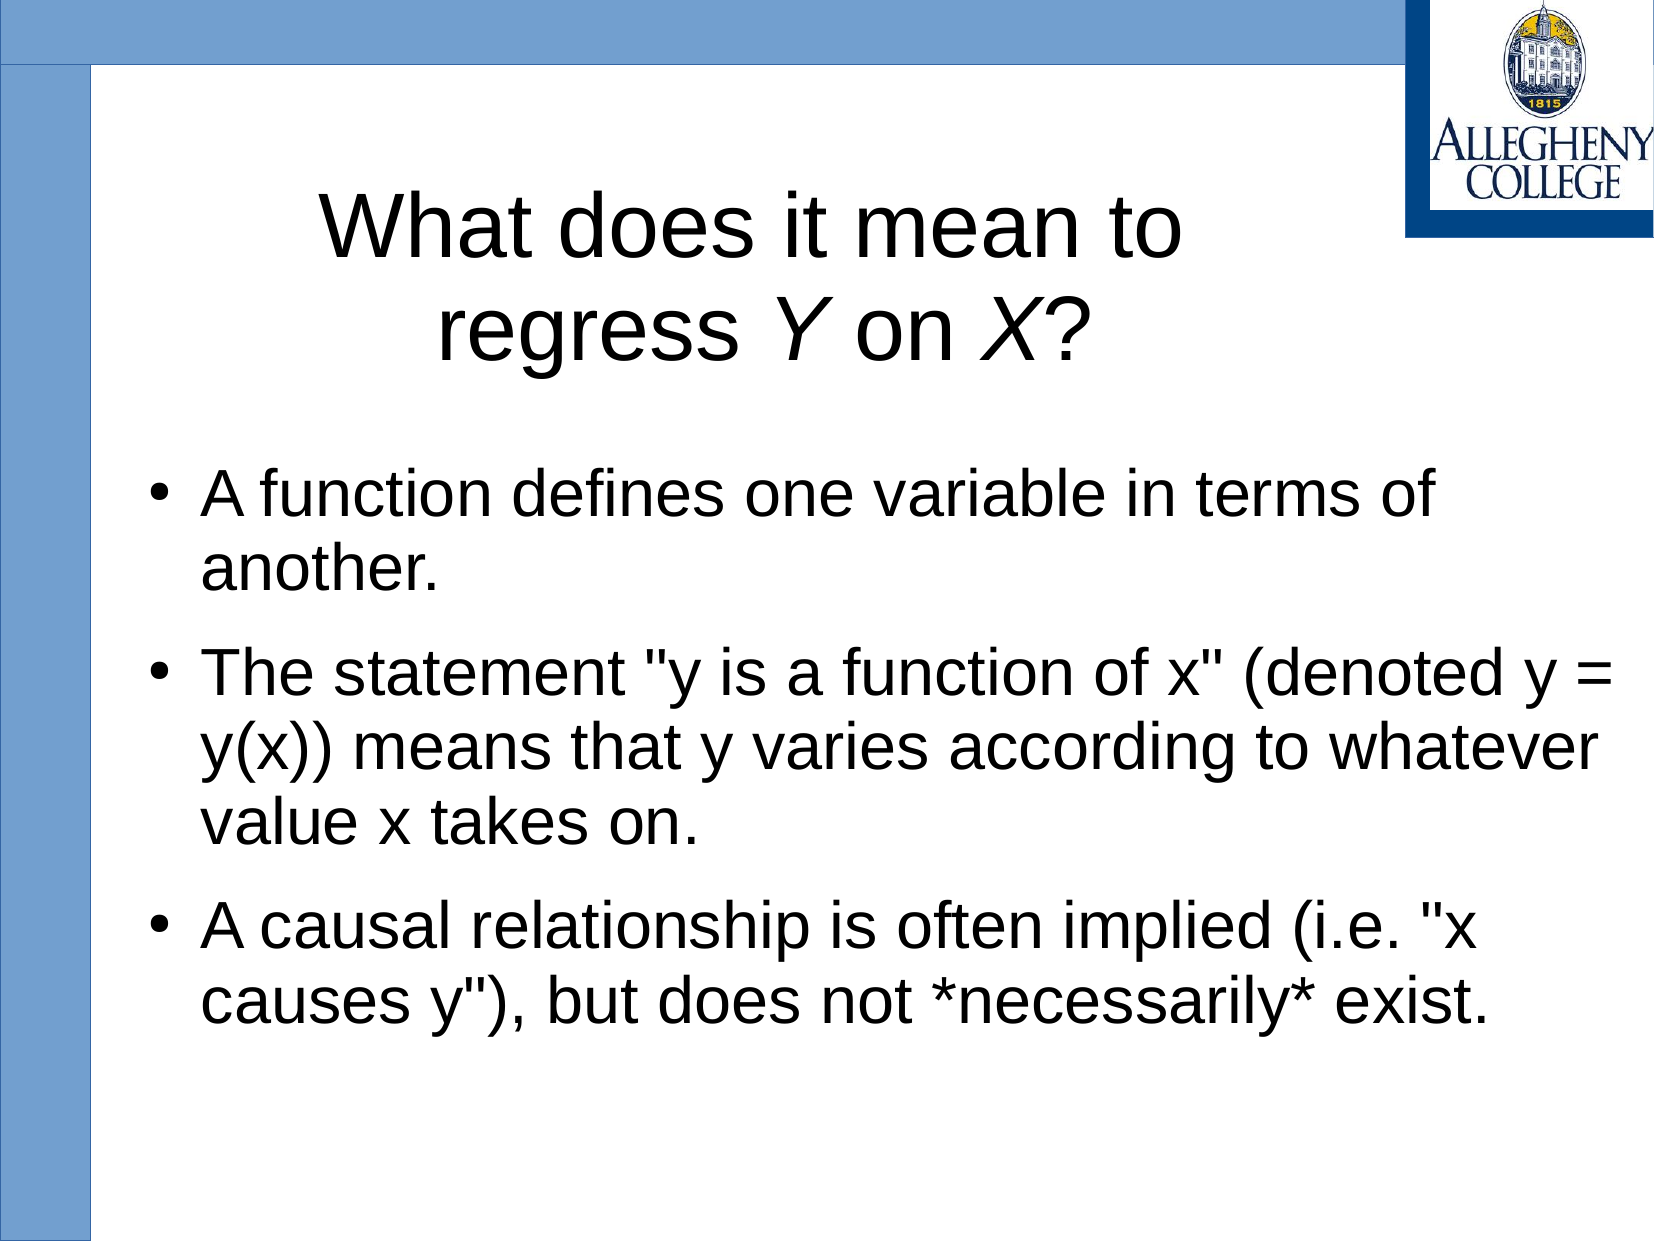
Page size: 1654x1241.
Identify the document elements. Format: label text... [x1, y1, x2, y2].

picture [1430, 0, 1654, 210]
text_box [0, 0, 1654, 1241]
list A function defines one variable in terms of another. The statement "y is a function of x" (denoted y = y(x)) means that y varies according to whatever value x takes on. A causal relationship is often implied (i.e. "x causes y"), but does not *necessarily* exist. [129, 455, 1619, 1091]
title What does it mean to regress Y on X? [118, 173, 1412, 381]
